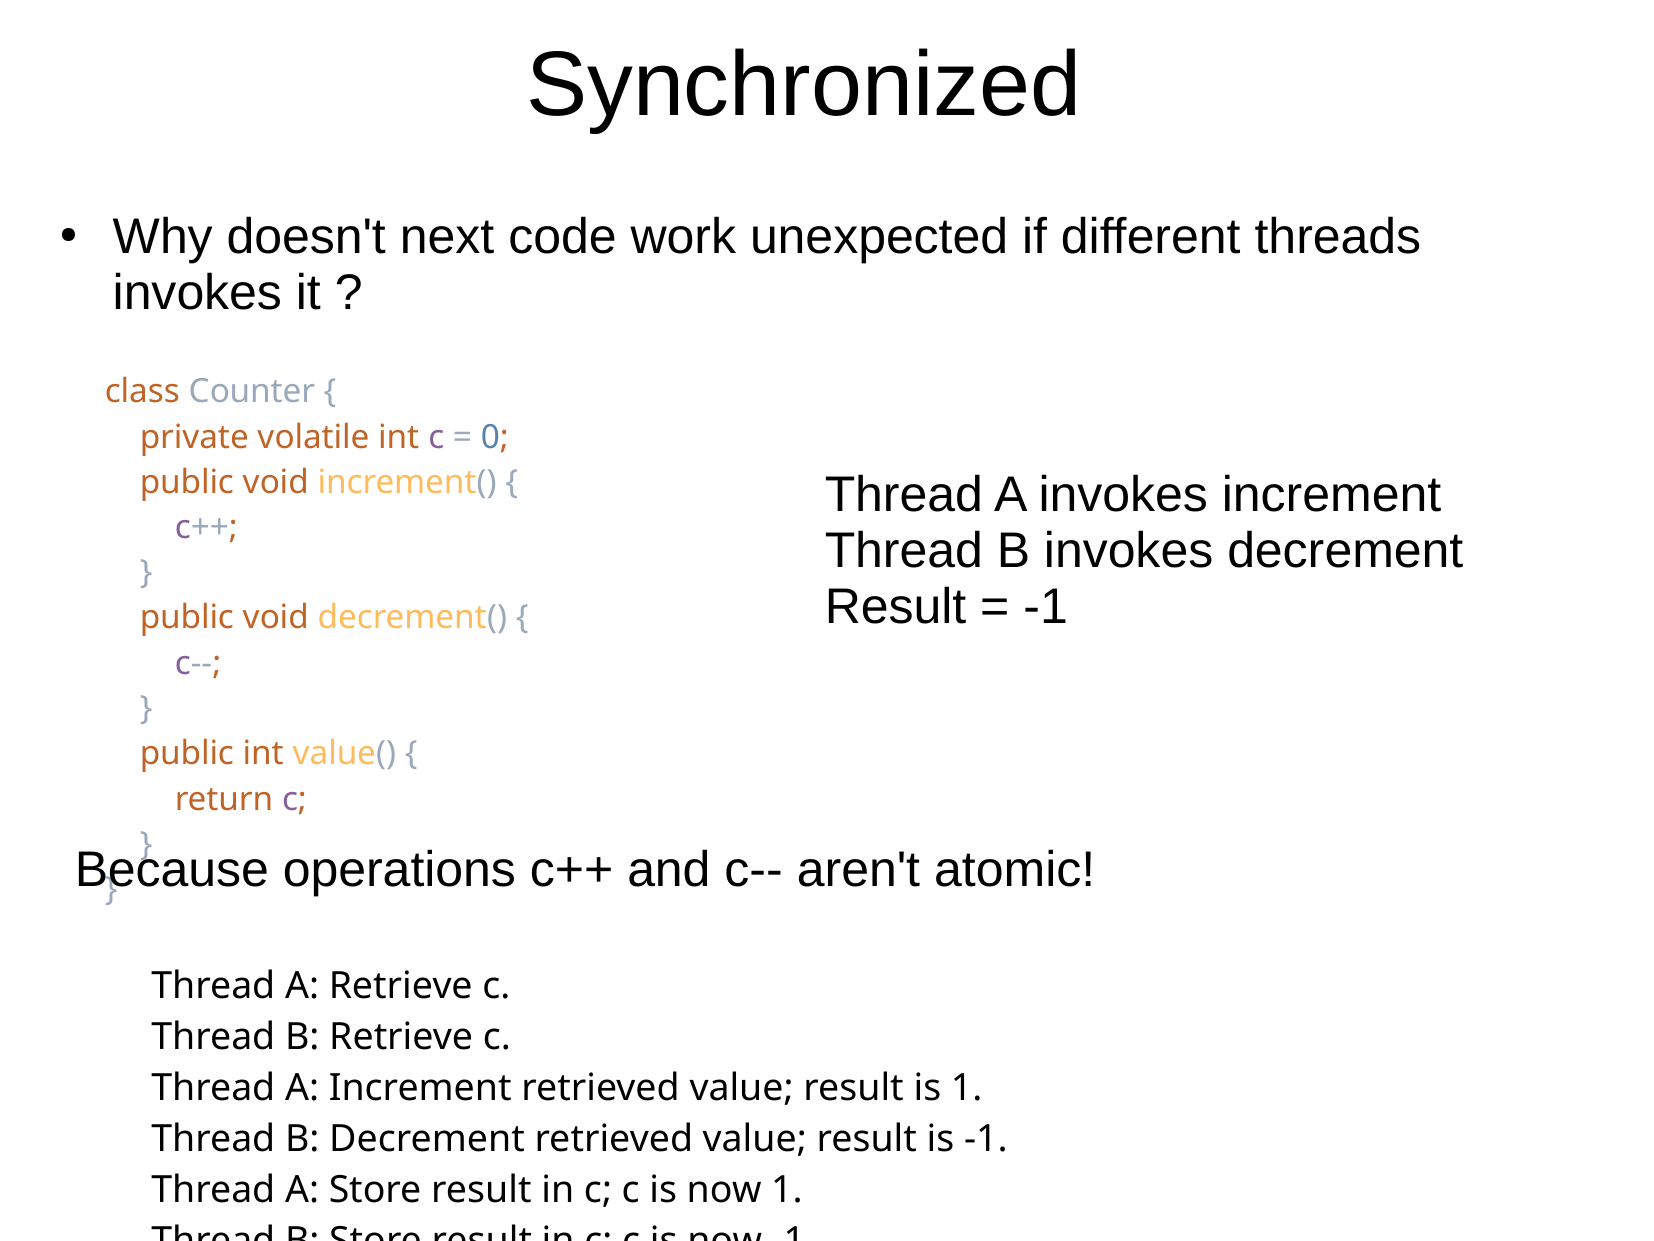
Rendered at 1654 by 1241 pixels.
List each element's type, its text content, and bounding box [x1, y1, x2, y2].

text_box Thread A: Retrieve c. Thread B: Retrieve c. Thread A: Increment retrieved value; result is 1. Thread B: Decrement retrieved value; result is -1. Thread A: Store result in c; c is now 1. Thread B: Store result in c; c is now -1. [136, 951, 1136, 1218]
list Why doesn't next code work unexpected if different threads invokes it ? [41, 123, 1531, 406]
text_box class Counter { private volatile int c = 0; public void increment() { c++; } public void decrement() { c--; } public int value() { return c; } } [90, 360, 741, 833]
text_box Because operations c++ and c-- aren't atomic! [60, 833, 1192, 961]
title Synchronized [60, 32, 1549, 136]
text_box Thread A invokes increment Thread B invokes decrement Result = -1 [810, 459, 1480, 642]
